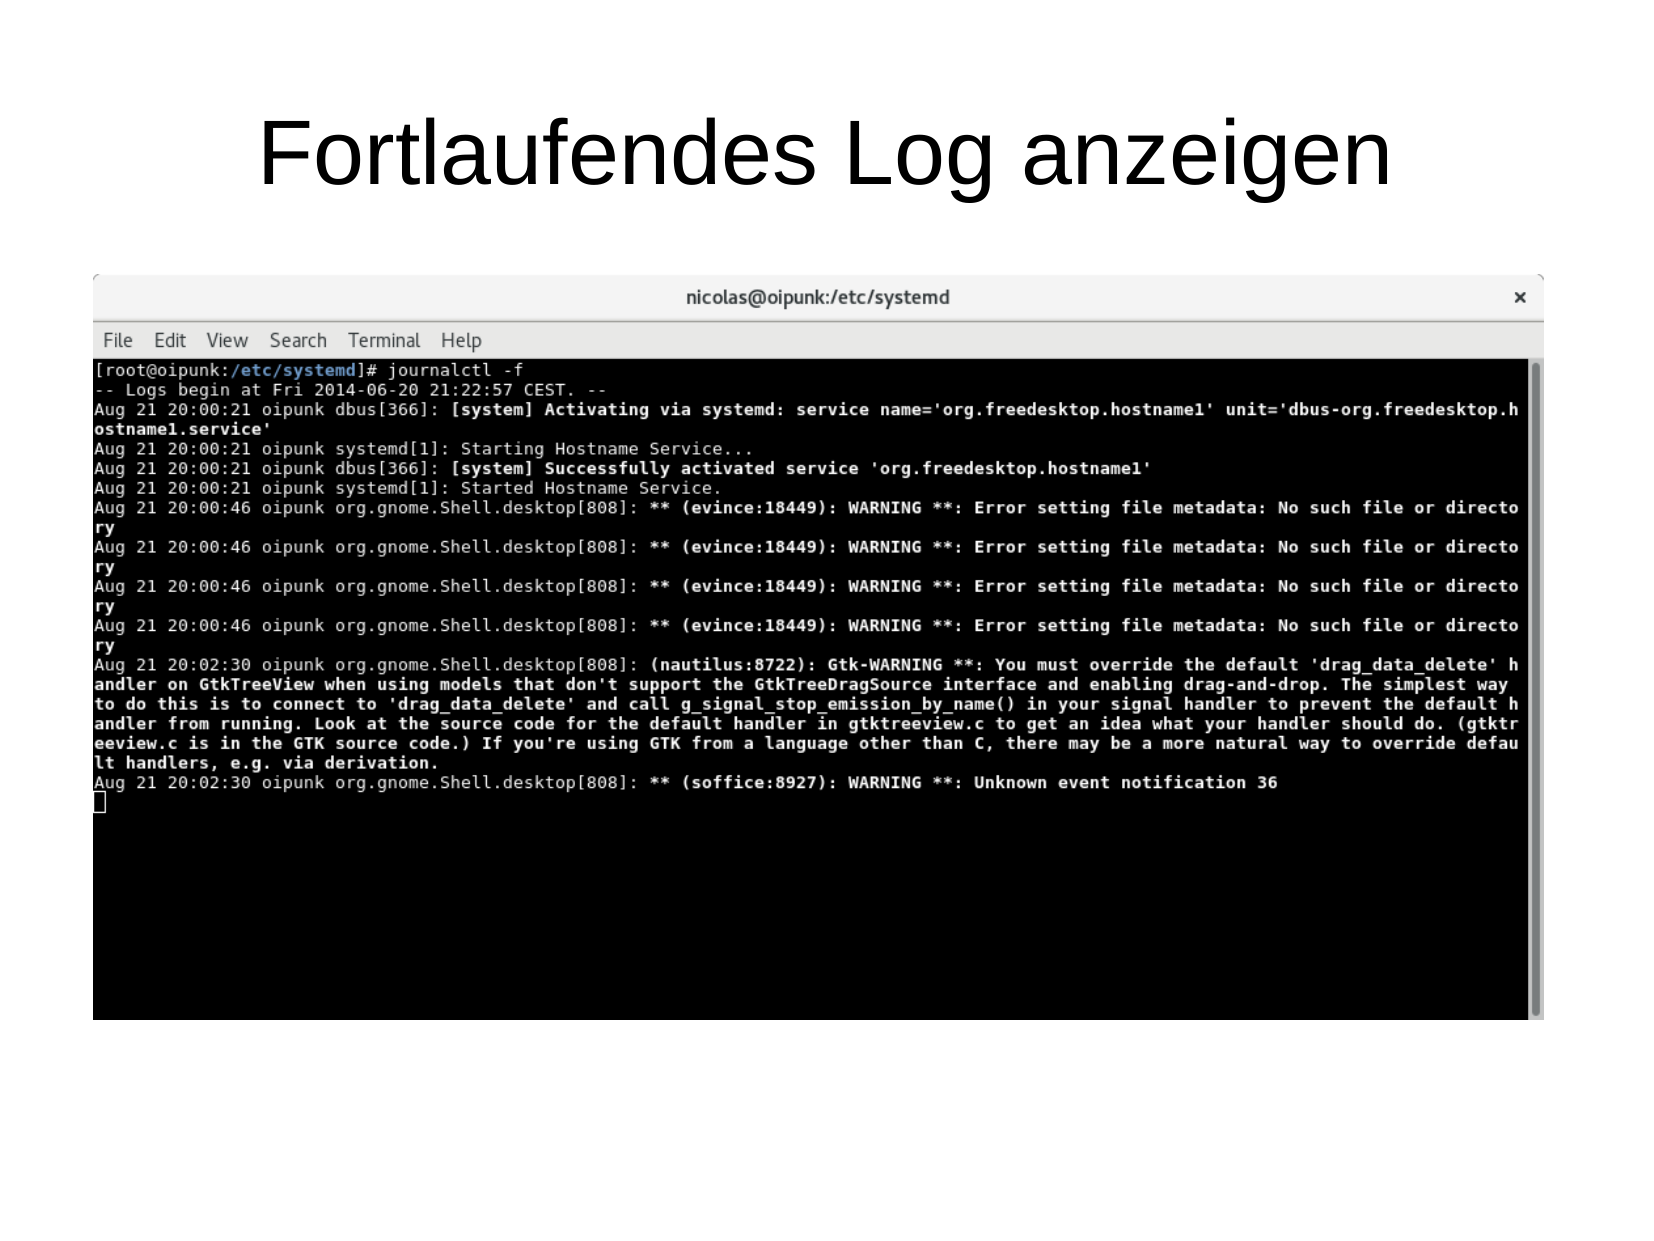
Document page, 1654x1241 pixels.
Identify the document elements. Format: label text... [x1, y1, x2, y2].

title Fortlaufendes Log anzeigen [82, 49, 1571, 257]
picture [93, 274, 1544, 1021]
